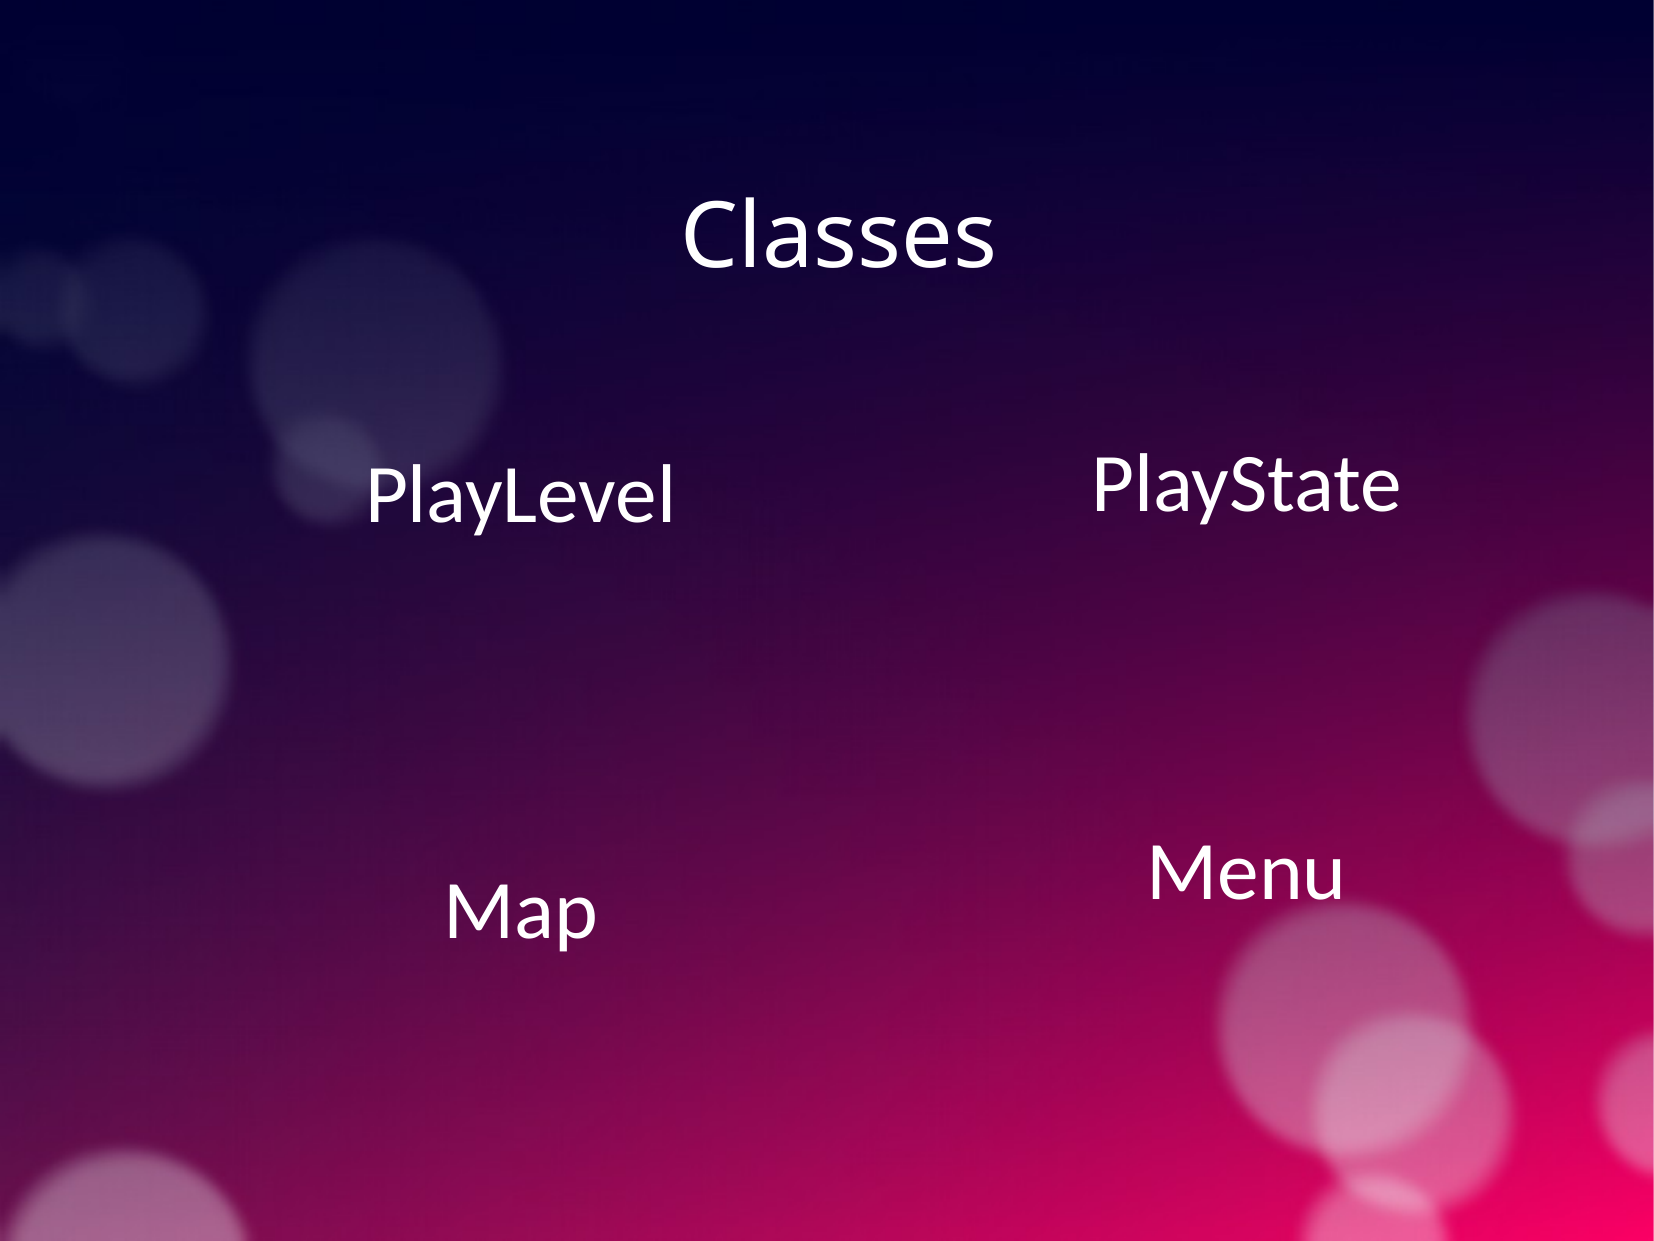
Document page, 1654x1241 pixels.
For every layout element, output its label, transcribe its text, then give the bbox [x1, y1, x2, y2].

list PlayState Menu [846, 428, 1573, 1135]
list PlayLevel Map [119, 439, 846, 1123]
picture [0, 0, 1654, 1241]
title Classes [83, 175, 1572, 287]
